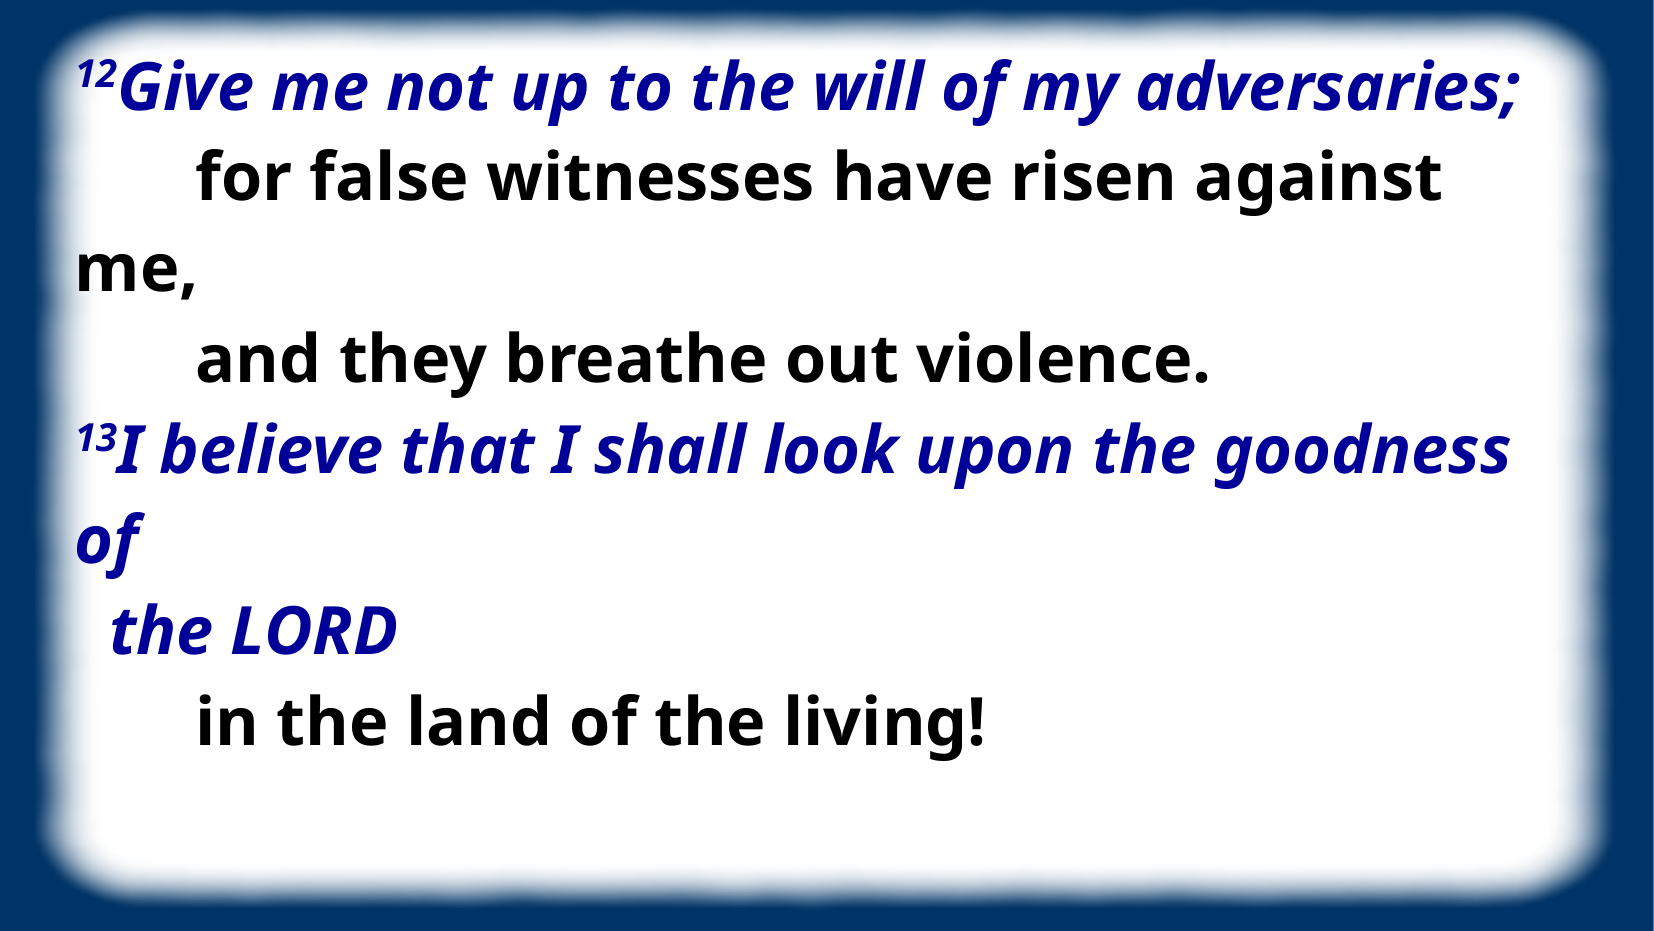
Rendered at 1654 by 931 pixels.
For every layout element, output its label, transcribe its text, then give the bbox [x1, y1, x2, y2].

text_box 12Give me not up to the will of my adversaries; for false witnesses have risen against me, and they breathe out violence. 13I believe that I shall look upon the goodness of the LORD in the land of the living! [60, 31, 1576, 601]
picture [0, 0, 1654, 931]
